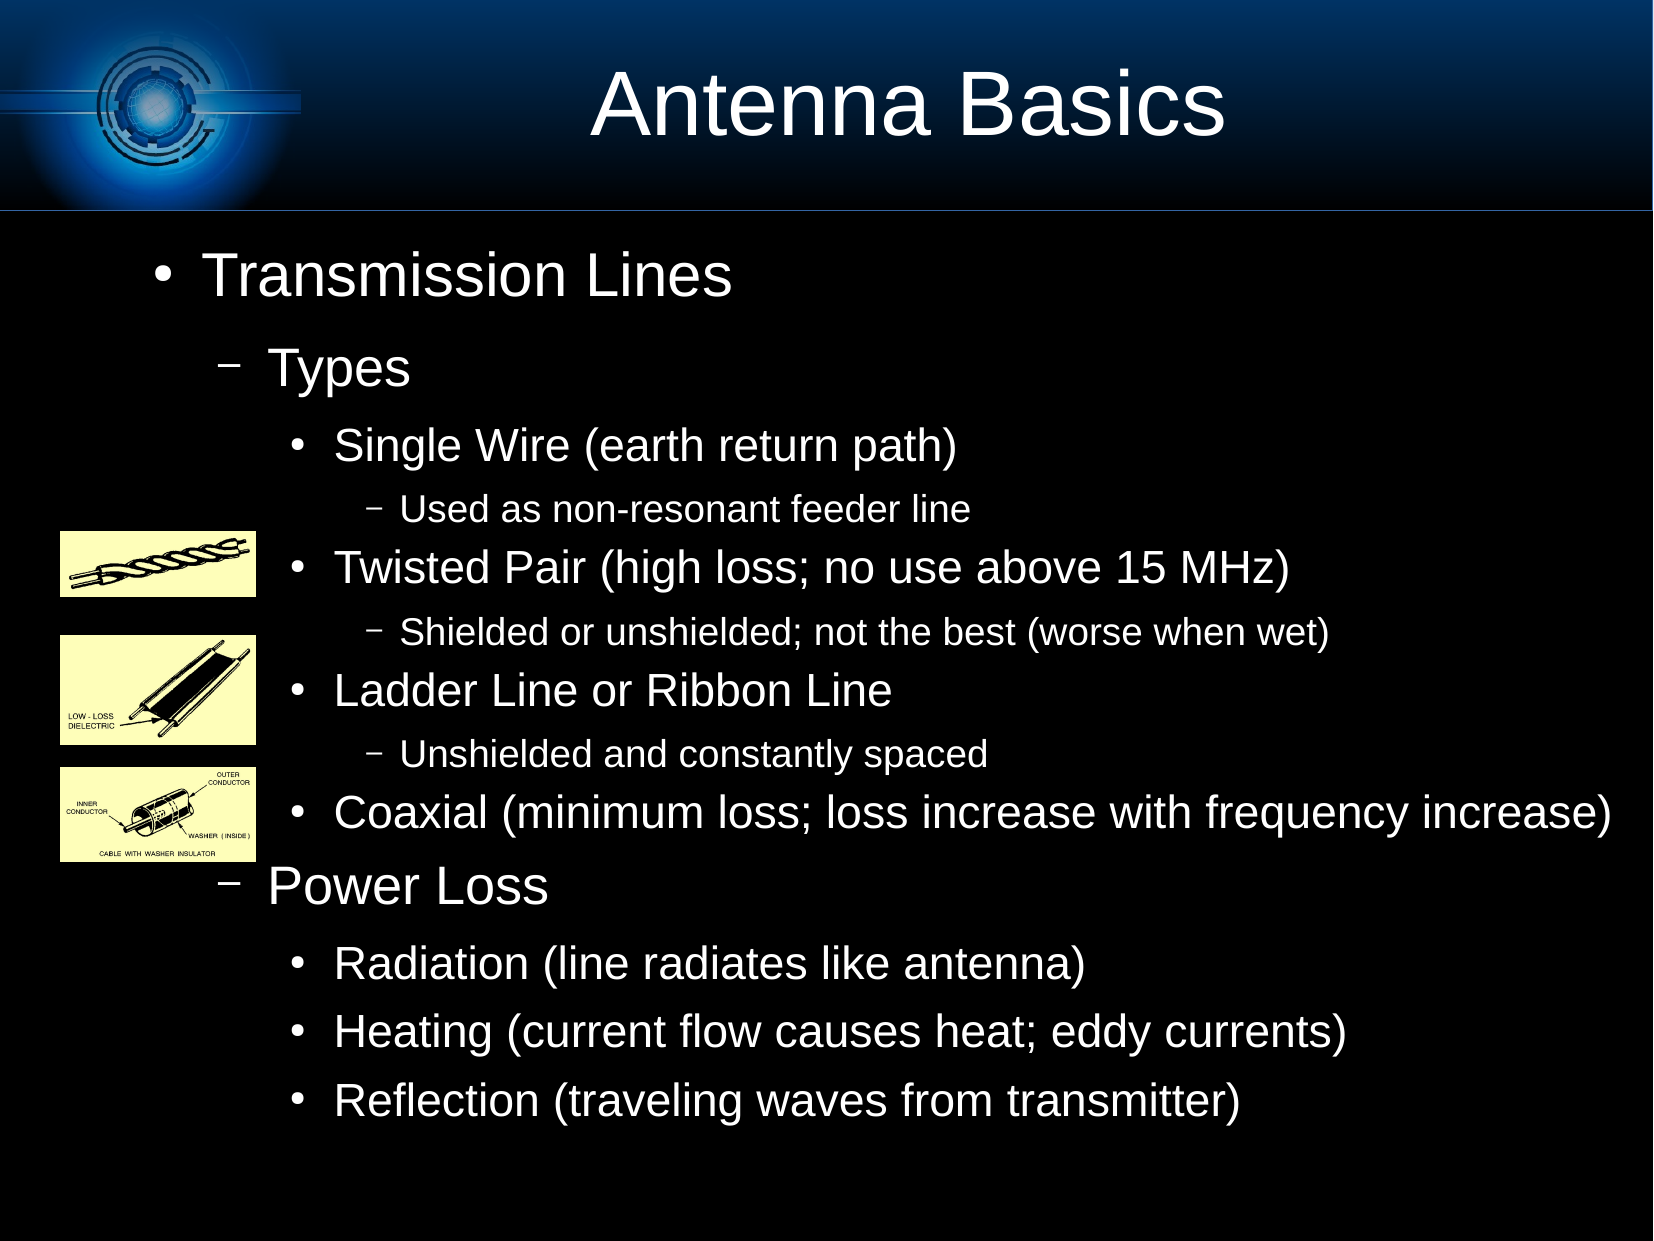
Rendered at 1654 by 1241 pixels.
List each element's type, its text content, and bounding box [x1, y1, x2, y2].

picture [60, 635, 256, 745]
title Antenna Basics [165, 0, 1653, 208]
picture [0, 87, 301, 210]
picture [60, 767, 256, 862]
list Transmission Lines Types Single Wire (earth return path) Used as non-resonant feeder line Twisted Pair (high loss; no use above 15 MHz) Shielded or unshielded; not the best (worse when wet) Ladder Line or Ribbon Line Unshielded and constantly spaced Coaxial (minimum loss; loss increase with frequency increase) Power Loss Radiation (line radiates like antenna) Heating (current flow causes heat; eddy currents) Reflection (traveling waves from transmitter) [135, 240, 1624, 1171]
picture [60, 531, 256, 597]
